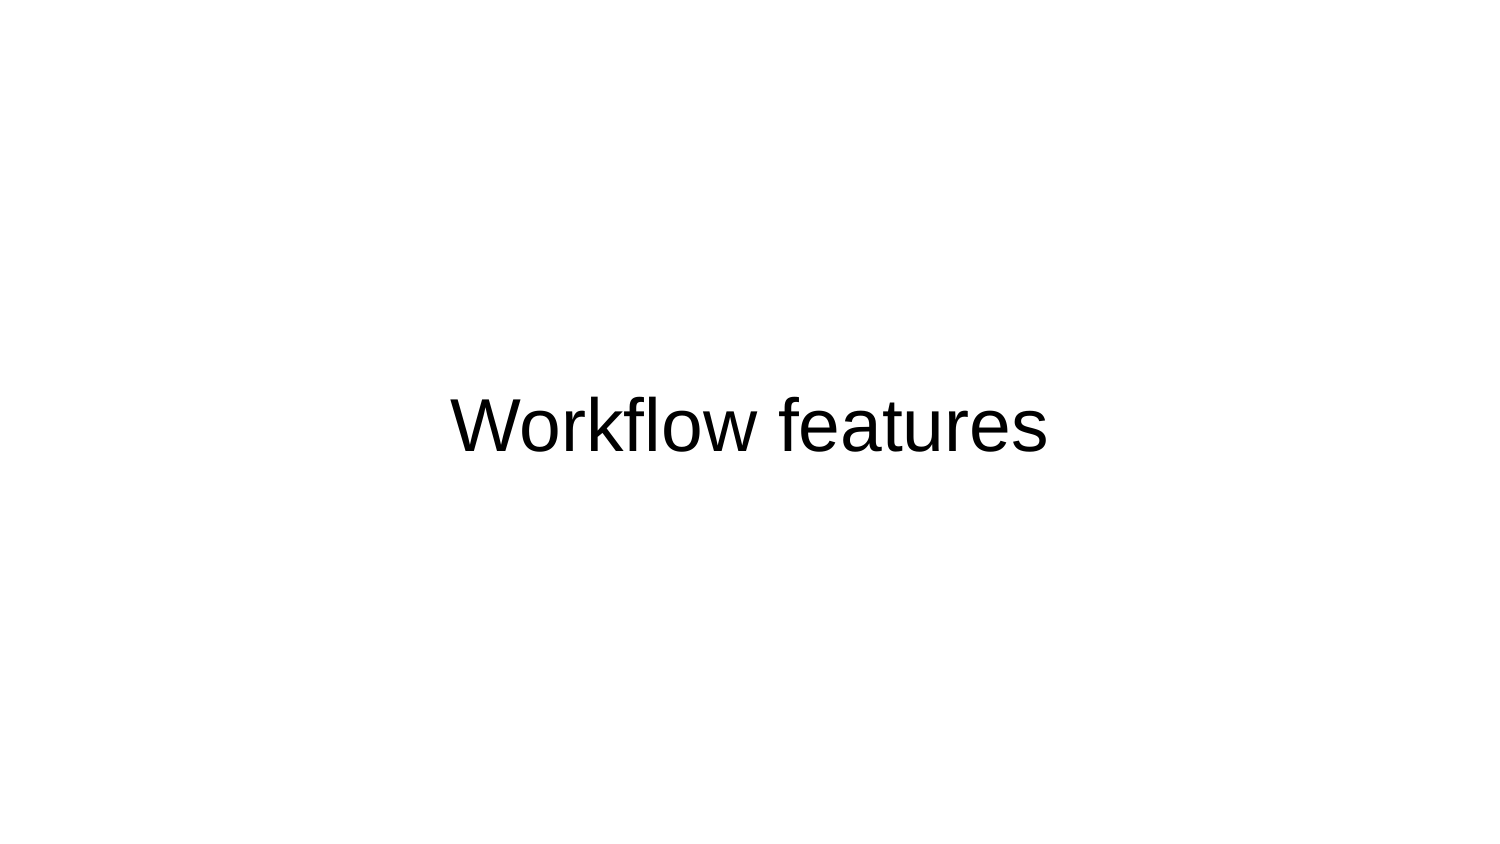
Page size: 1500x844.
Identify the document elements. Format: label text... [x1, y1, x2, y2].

title Workflow features [51, 352, 1449, 491]
